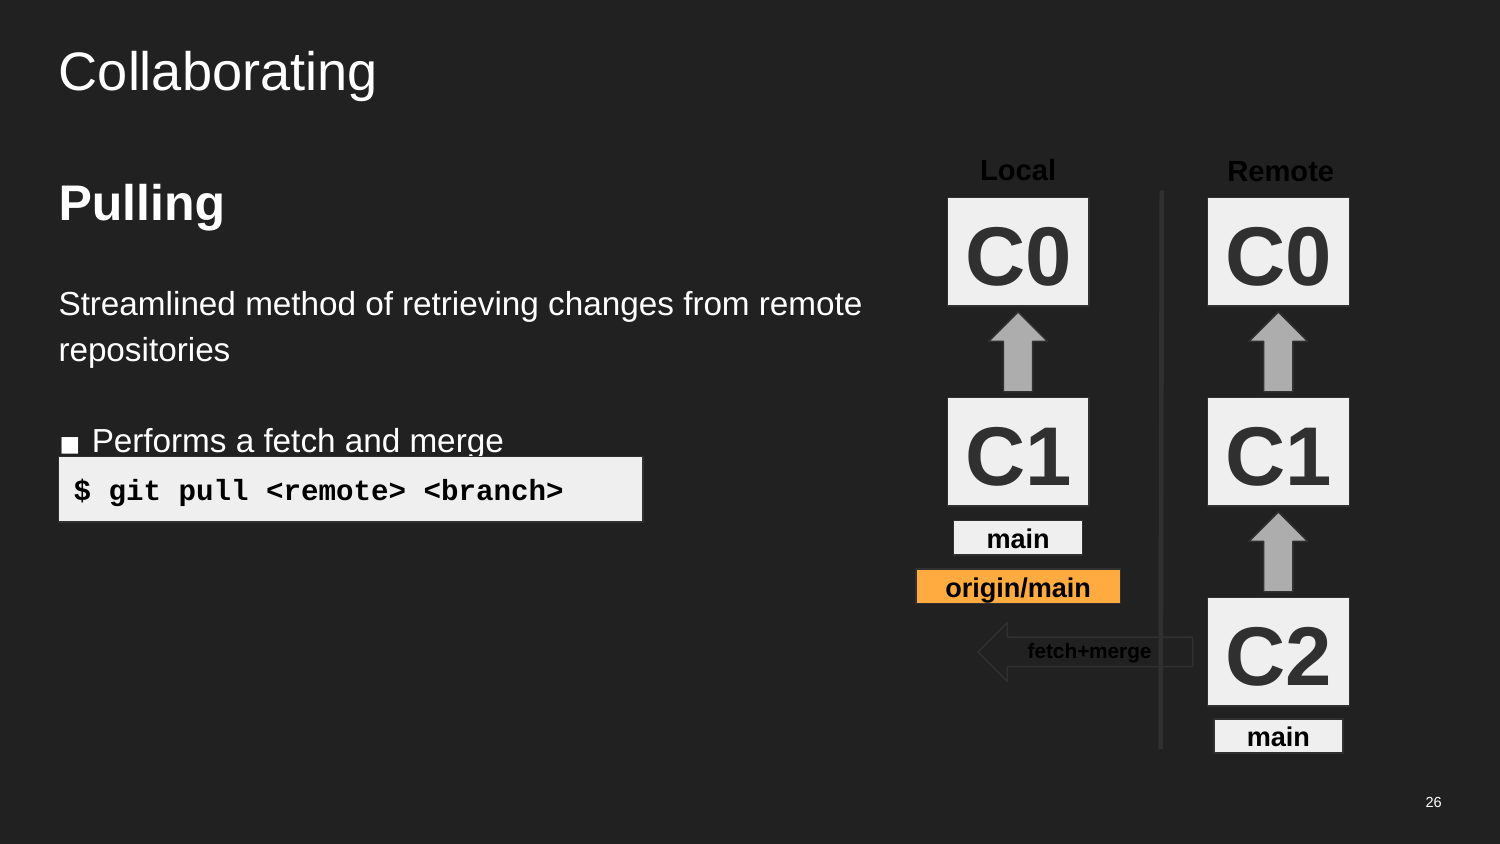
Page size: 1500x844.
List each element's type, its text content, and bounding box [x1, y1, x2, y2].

text_box main [953, 520, 1083, 555]
text_box main [1213, 718, 1343, 754]
text_box [988, 311, 1048, 392]
text_box Local [947, 136, 1090, 192]
text_box Remote [1209, 137, 1352, 192]
text_box C0 [947, 197, 1090, 307]
text_box [1248, 511, 1308, 592]
slide_number 1 [1392, 793, 1442, 815]
text_box C0 [1207, 197, 1350, 307]
text_box C1 [947, 397, 1090, 507]
list Pulling Streamlined method of retrieving changes from remote repositories Performs a fetch and merge [58, 161, 907, 754]
text_box origin/main [915, 568, 1121, 604]
title Collaborating [58, 36, 1442, 130]
text_box [1248, 311, 1308, 392]
text_box $ git pull <remote> <branch> [58, 456, 643, 522]
text_box C1 [1207, 397, 1350, 507]
text_box C2 [1207, 597, 1350, 707]
text_box fetch+merge [1012, 622, 1183, 682]
